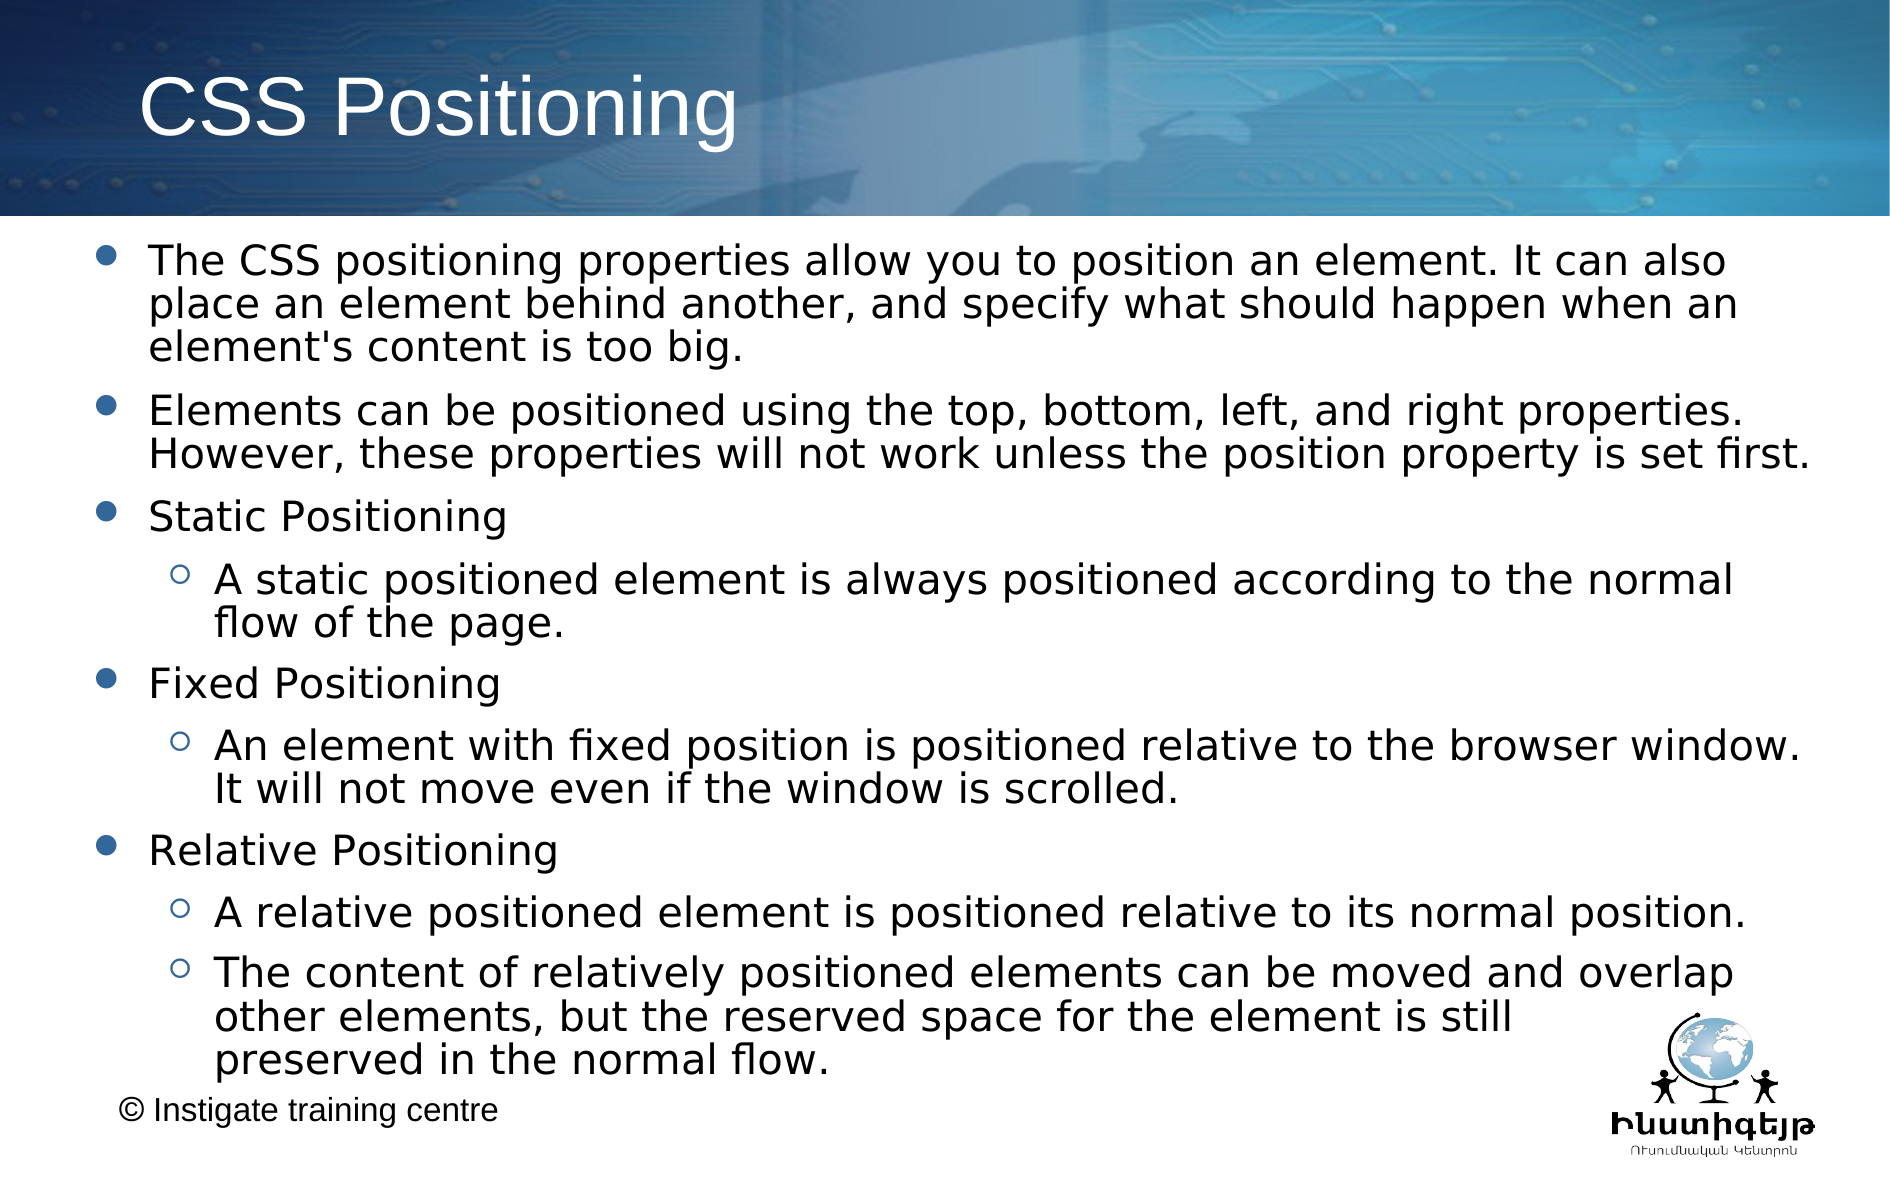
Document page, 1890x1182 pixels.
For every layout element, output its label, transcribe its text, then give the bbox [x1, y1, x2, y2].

list The CSS positioning properties allow you to position an element. It can also place an element behind another, and specify what should happen when an element's content is too big. Elements can be positioned using the top, bottom, left, and right properties. However, these properties will not work unless the position property is set first. Static Positioning A static positioned element is always positioned according to the normal flow of the page. Fixed Positioning An element with fixed position is positioned relative to the browser window. It will not move even if the window is scrolled. Relative Positioning A relative positioned element is positioned relative to its normal position. The content of relatively positioned elements can be moved and overlap other elements, but the reserved space for the element is still preserved in the normal flow. [93, 241, 1820, 269]
list Table Padding To control the space between the border and content in a table, use the padding property on td and th elements. Table Color The example below specifies the color of the borders, and the text and background color of th elements: table, td, th { border: 1px solid green; } th { background-color: green; color: white; } [138, 158, 1801, 163]
picture [1612, 1022, 1815, 1157]
picture [0, 0, 1890, 216]
